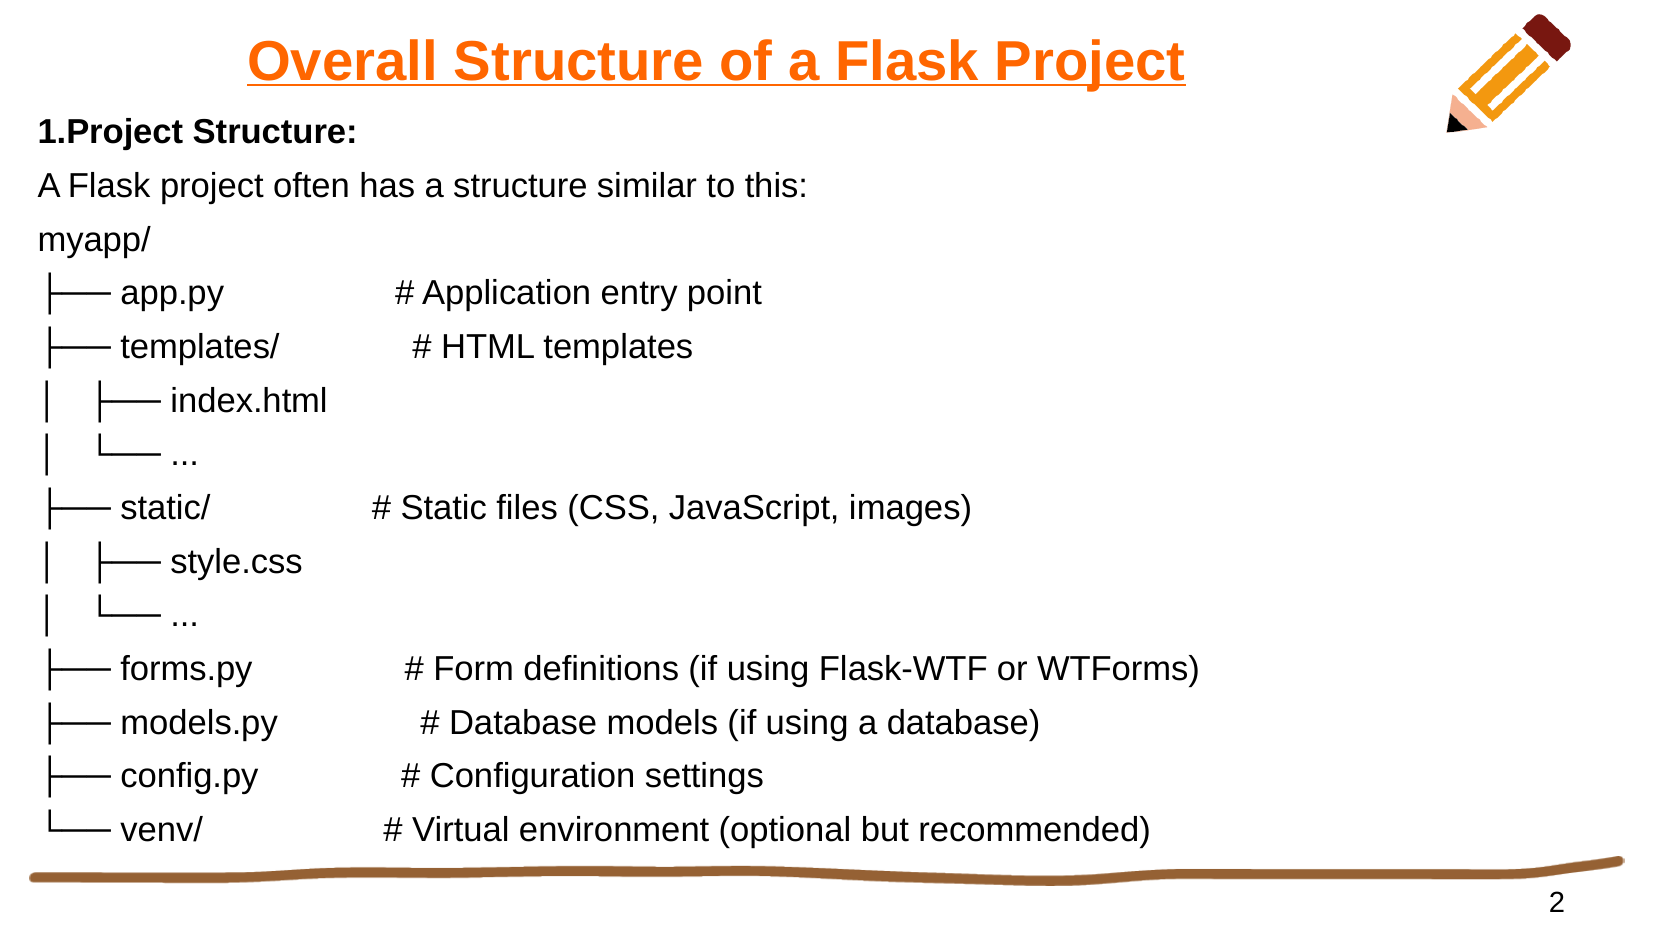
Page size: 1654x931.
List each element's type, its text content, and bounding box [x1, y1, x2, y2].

list 1.Project Structure: A Flask project often has a structure similar to this: myapp/ ├── app.py # Application entry point ├── templates/ # HTML templates │ ├── index.html │ └── ... ├── static/ # Static files (CSS, JavaScript, images) │ ├── style.css │ └── ... ├── forms.py # Form definitions (if using Flask-WTF or WTForms) ├── models.py # Database models (if using a database) ├── config.py # Configuration settings └── venv/ # Virtual environment (optional but recommended) [37, 112, 1613, 857]
picture [29, 856, 1625, 886]
picture [1446, 14, 1571, 112]
title Overall Structure of a Flask Project [37, 9, 1396, 112]
